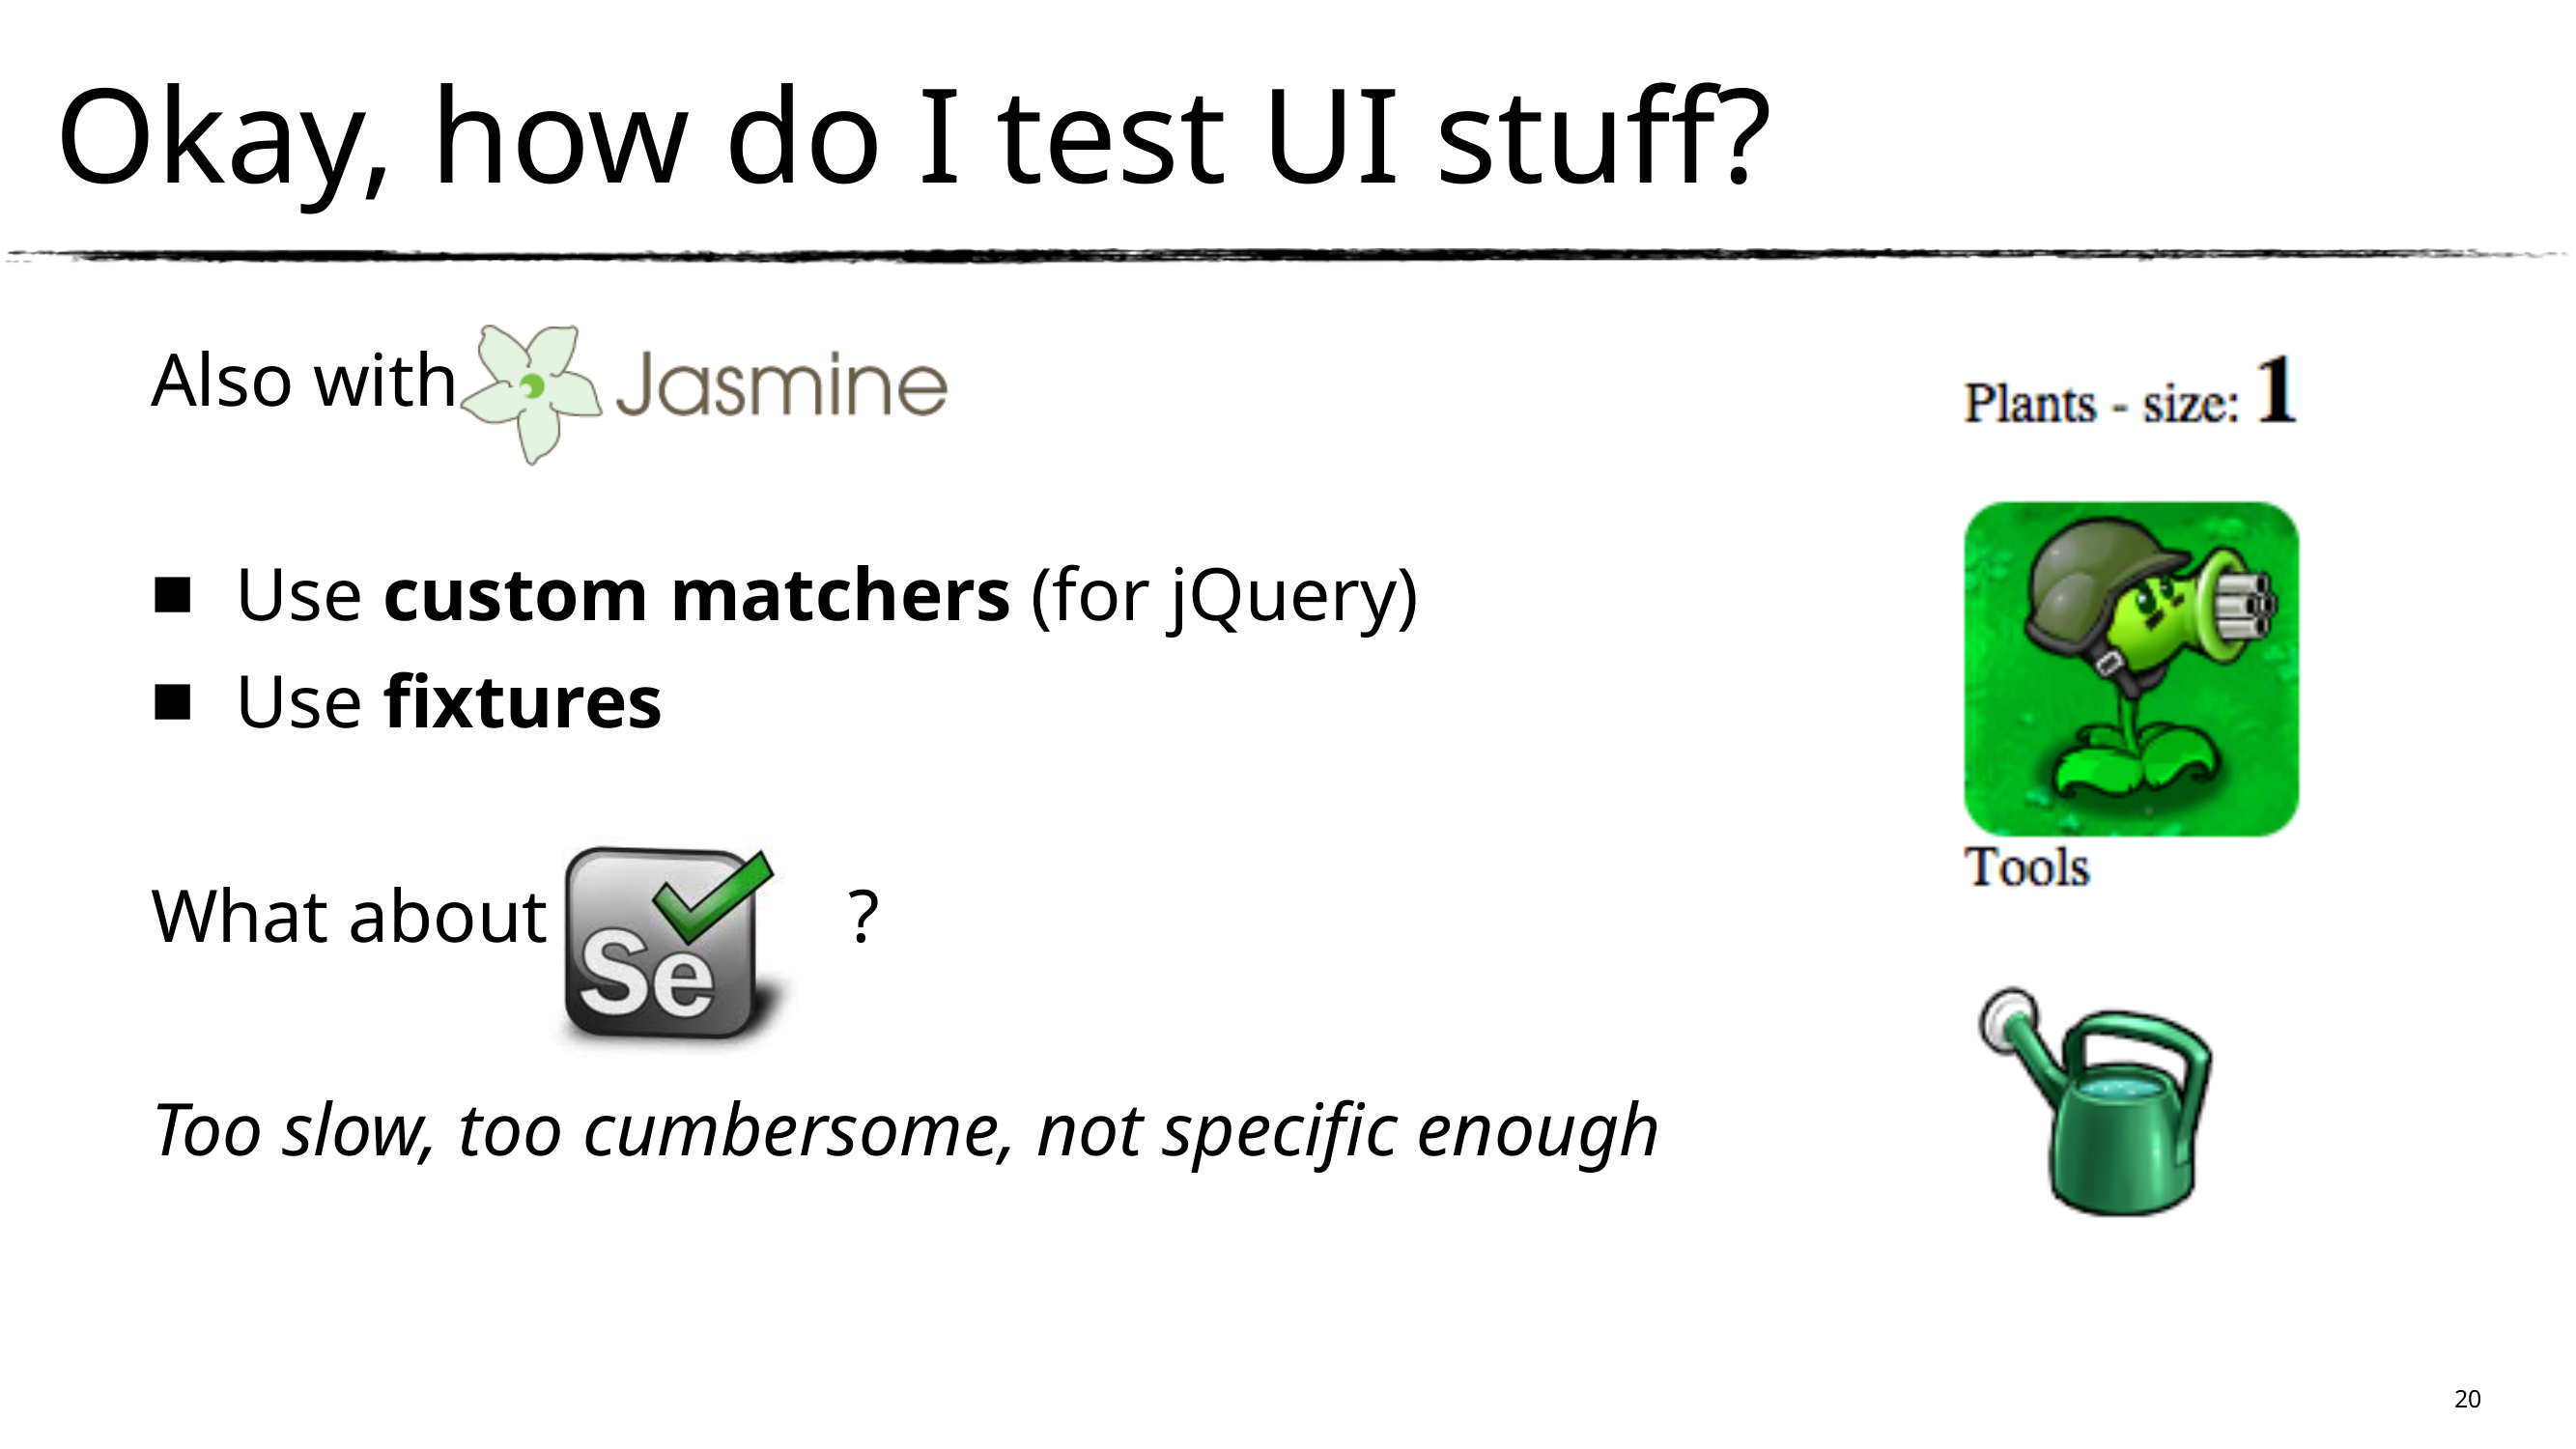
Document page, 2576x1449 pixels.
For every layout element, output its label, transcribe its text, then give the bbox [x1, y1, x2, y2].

picture [551, 836, 798, 1059]
picture [0, 248, 2576, 268]
text_box Also with Use custom matchers (for jQuery) Use fixtures What about ? Too slow, too cumbersome, not specific enough [116, 326, 2457, 1387]
picture [454, 313, 954, 473]
picture [1941, 326, 2468, 1294]
text_box Okay, how do I test UI stuff? [45, 12, 2528, 250]
text_box <number> [2447, 1376, 2490, 1421]
